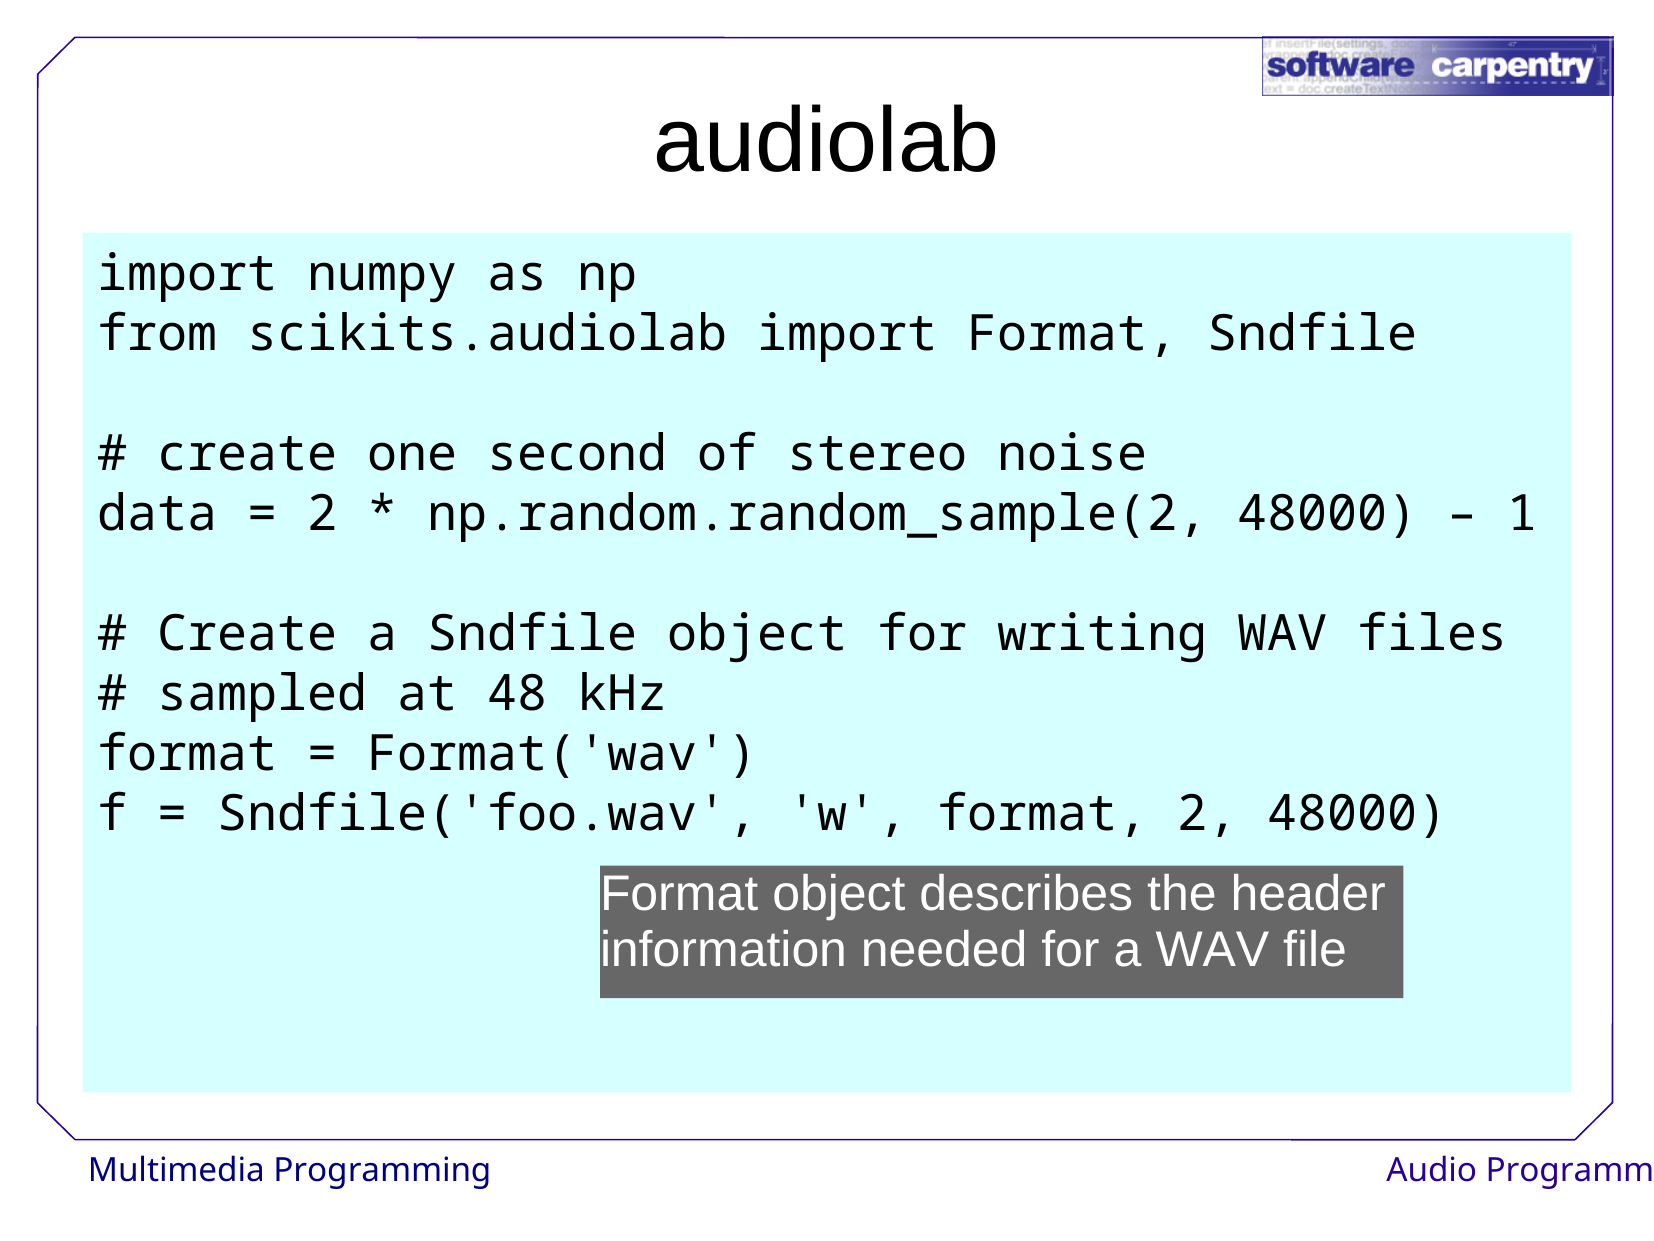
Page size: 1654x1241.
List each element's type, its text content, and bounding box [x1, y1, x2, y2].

text_box Format object describes the header information needed for a WAV file [600, 865, 1404, 999]
picture [1262, 36, 1614, 96]
text_box audiolab [82, 82, 1572, 205]
text_box import numpy as np from scikits.audiolab import Format, Sndfile # create one second of stereo noise data = 2 * np.random.random_sample(2, 48000) – 1 # Create a Sndfile object for writing WAV files # sampled at 48 kHz format = Format('wav') f = Sndfile('foo.wav', 'w', format, 2, 48000) [82, 232, 1572, 1093]
